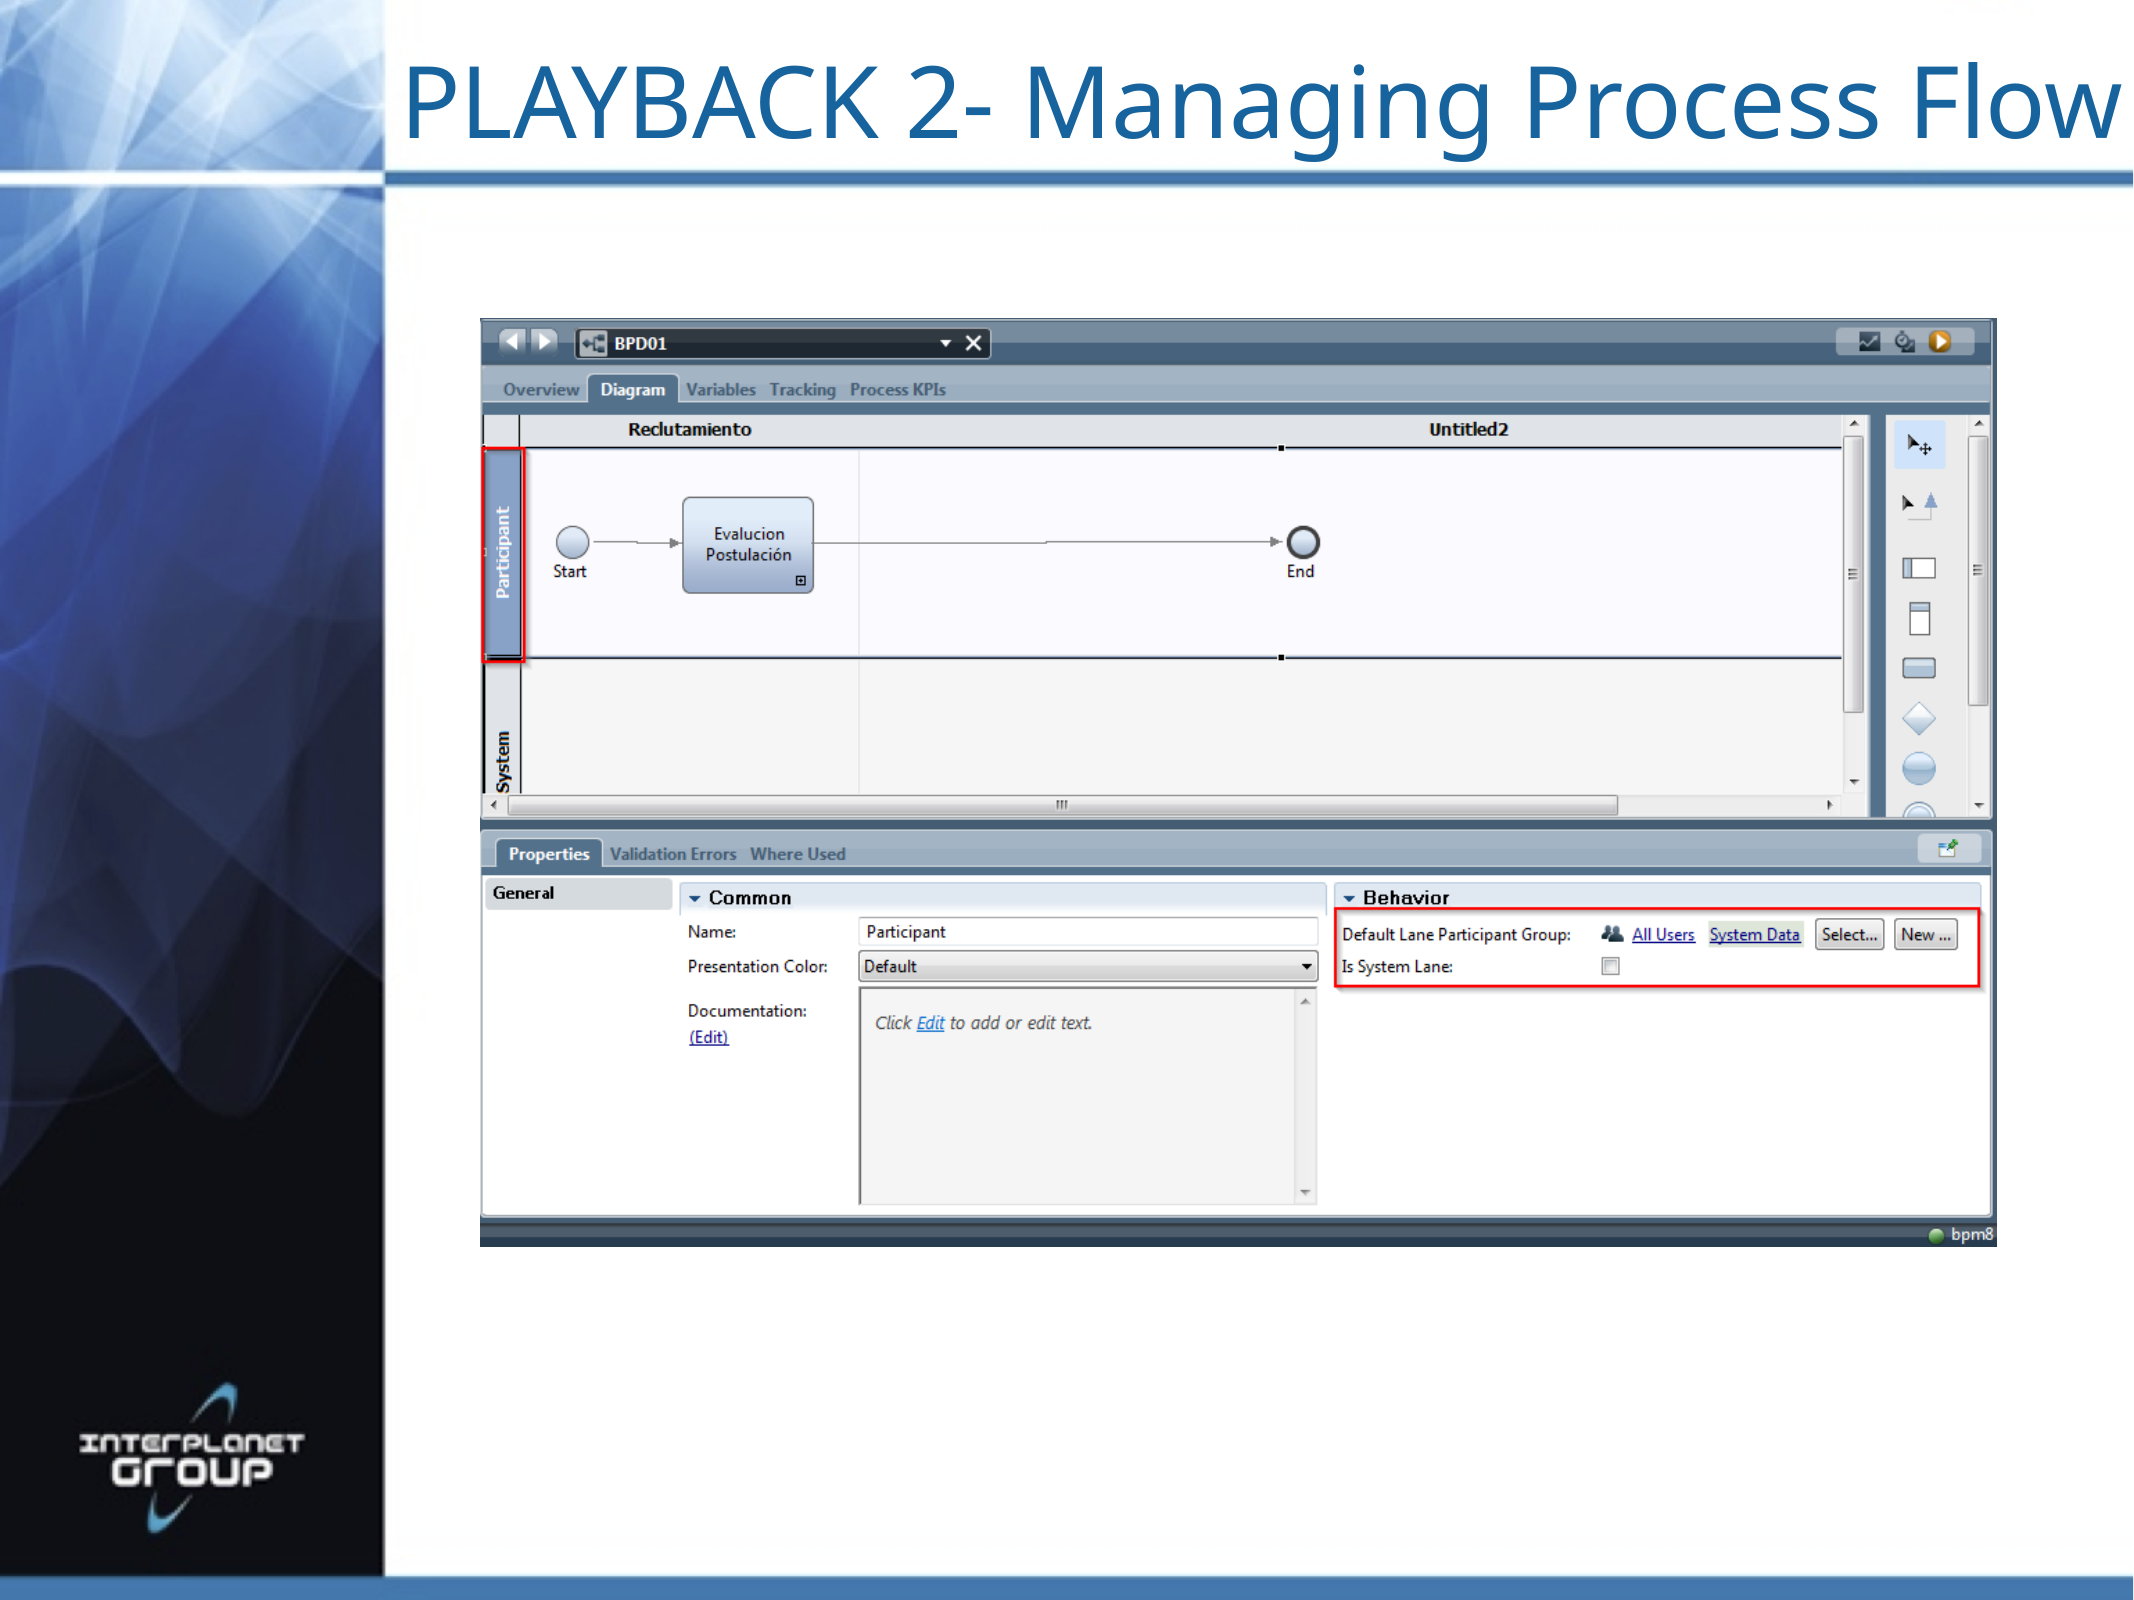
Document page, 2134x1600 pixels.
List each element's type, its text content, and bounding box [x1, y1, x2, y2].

picture [0, 0, 2134, 1600]
title PLAYBACK 2- Managing Process Flow [392, 0, 2134, 201]
